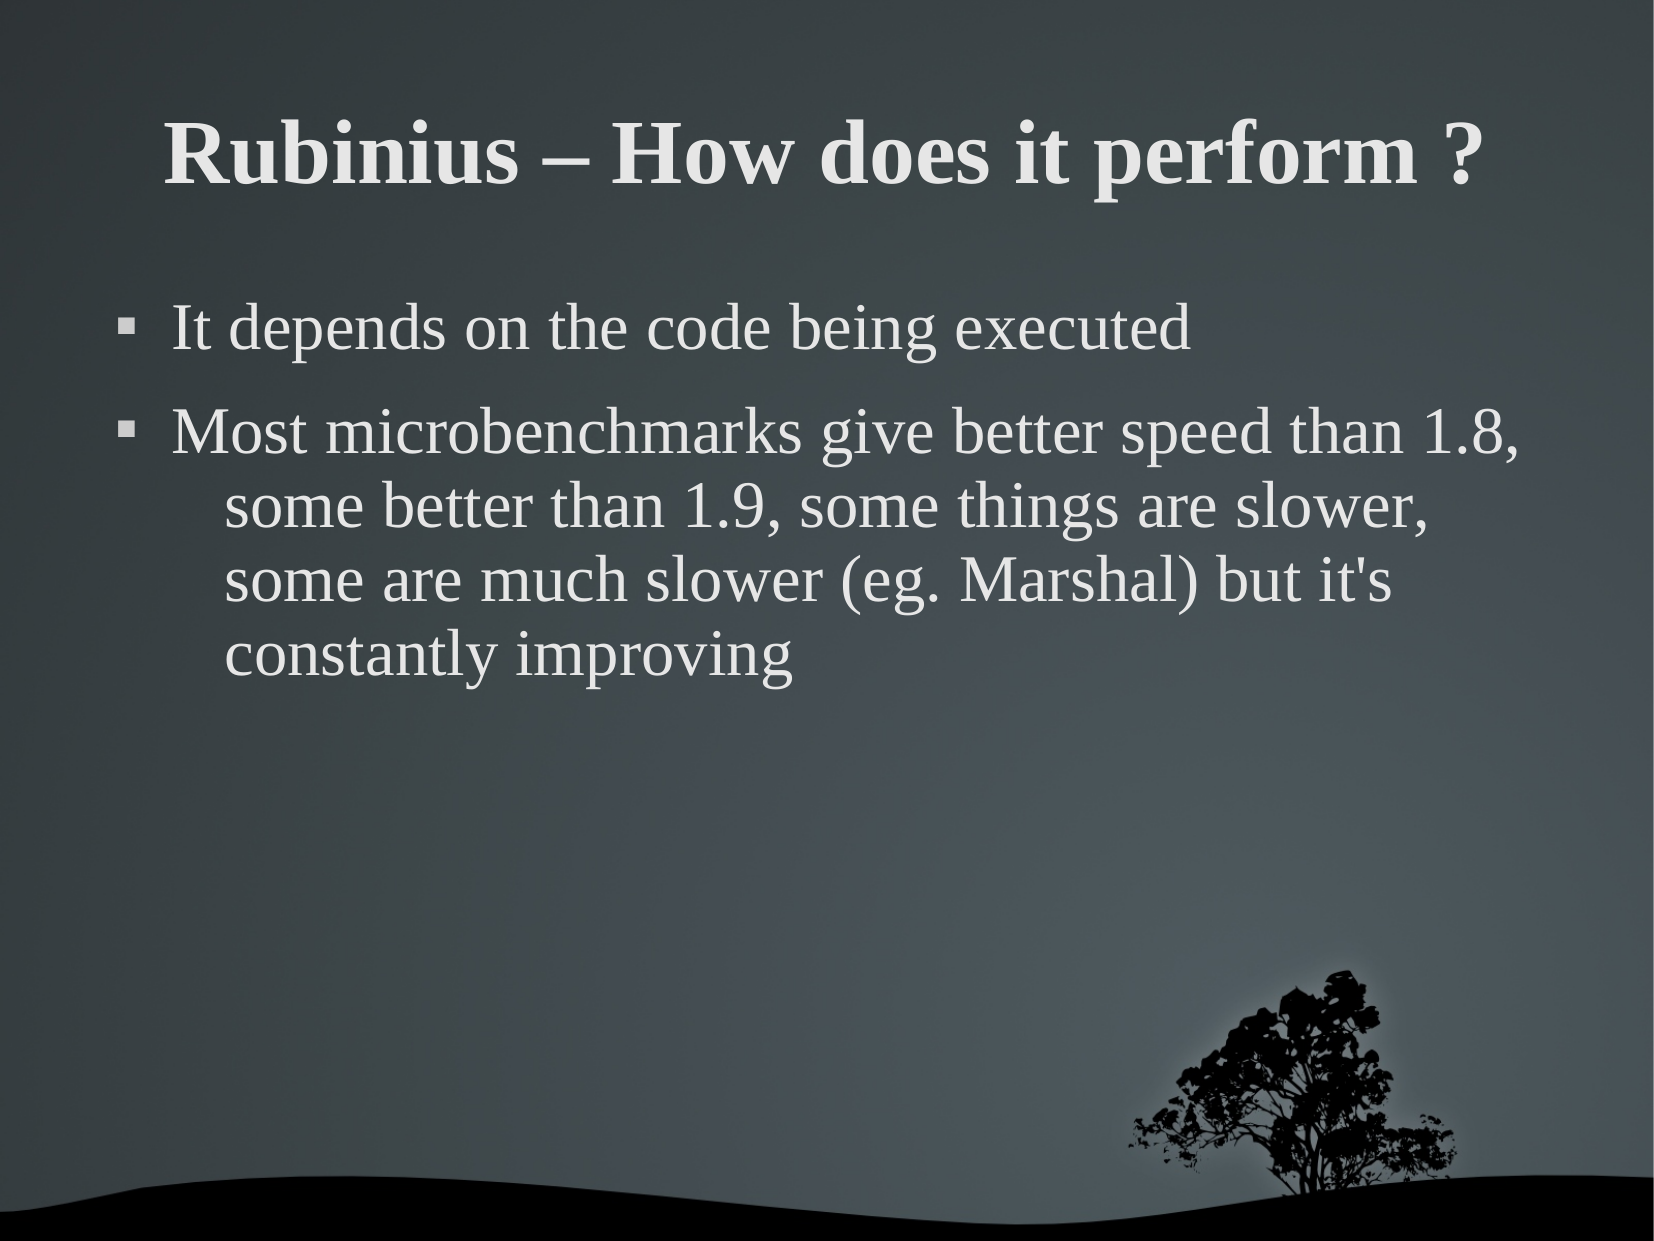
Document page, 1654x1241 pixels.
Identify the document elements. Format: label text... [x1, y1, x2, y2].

picture [0, 0, 1654, 1241]
title Rubinius – How does it perform ? [82, 56, 1571, 250]
list It depends on the code being executed Most microbenchmarks give better speed than 1.8, some better than 1.9, some things are slower, some are much slower (eg. Marshal) but it's constantly improving [82, 290, 1571, 1094]
